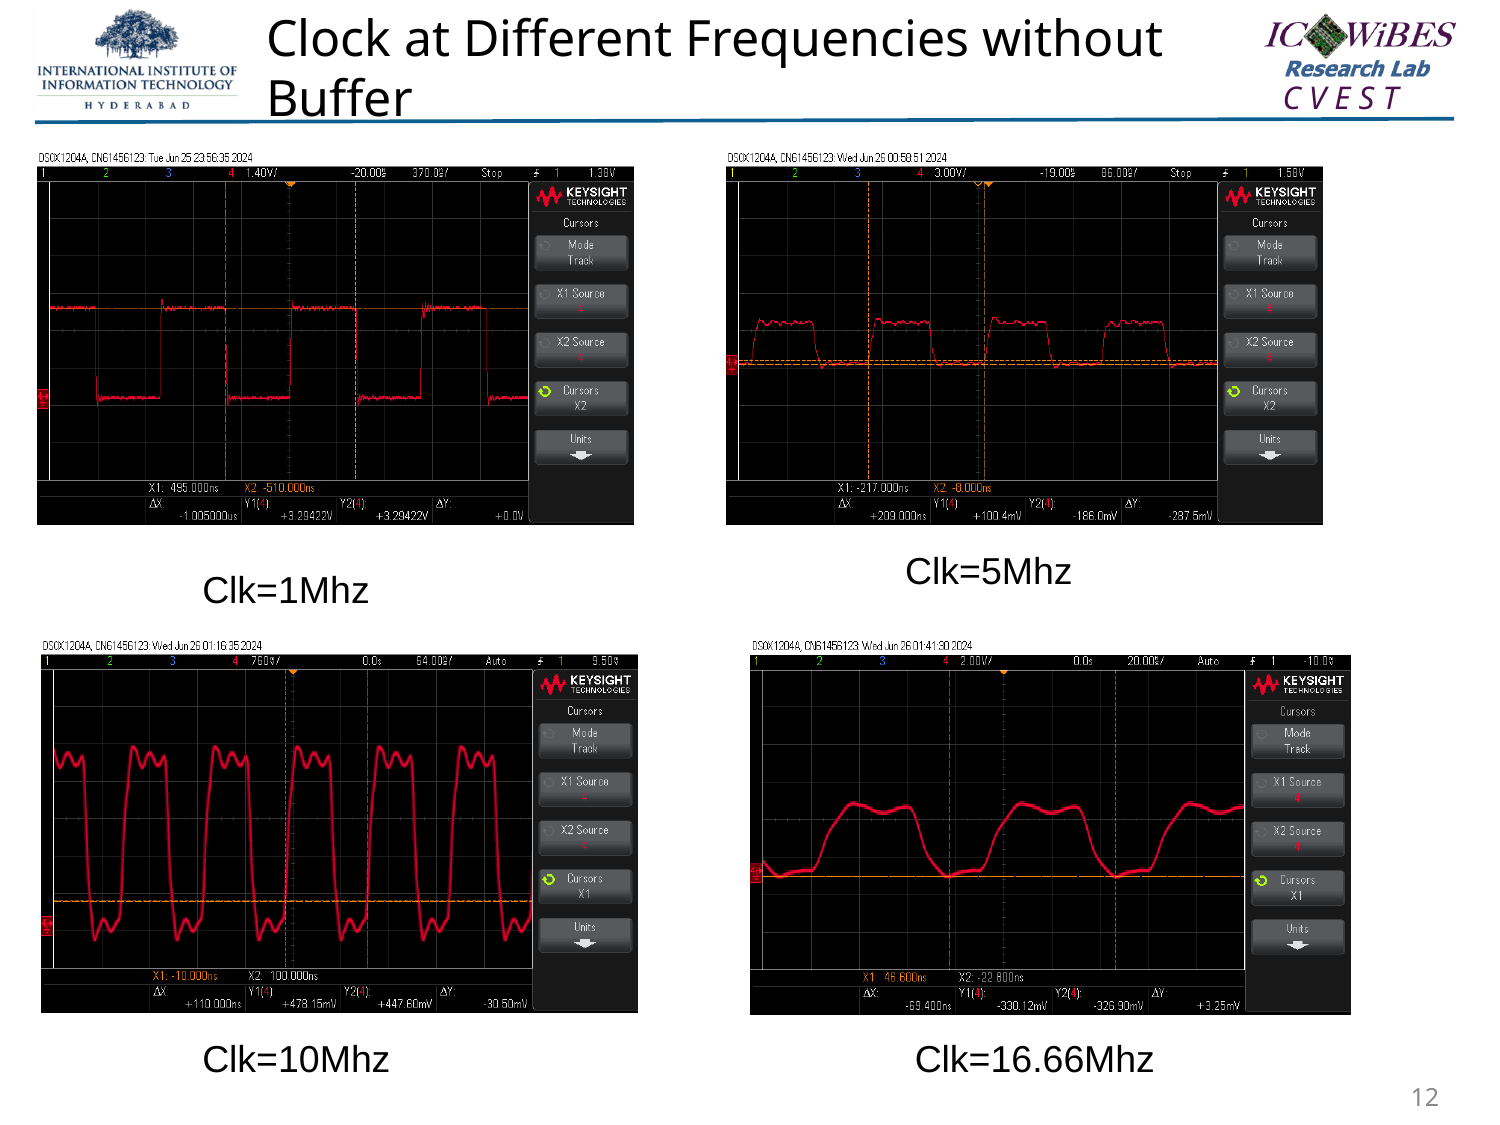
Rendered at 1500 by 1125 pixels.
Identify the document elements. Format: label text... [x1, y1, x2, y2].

text_box Clk=1Mhz [187, 562, 385, 620]
picture [750, 637, 1351, 1015]
text_box Clk=16.66Mhz [900, 1030, 1170, 1088]
picture [31, 2, 247, 115]
picture [726, 149, 1323, 526]
picture [41, 637, 638, 1013]
picture [1261, 12, 1458, 82]
picture [37, 149, 634, 525]
slide_number <number> [1329, 1074, 1455, 1123]
title Clock at Different Frequencies without Buffer [251, 23, 1195, 110]
text_box Clk=5Mhz [890, 543, 1088, 601]
text_box Clk=10Mhz [187, 1030, 406, 1088]
